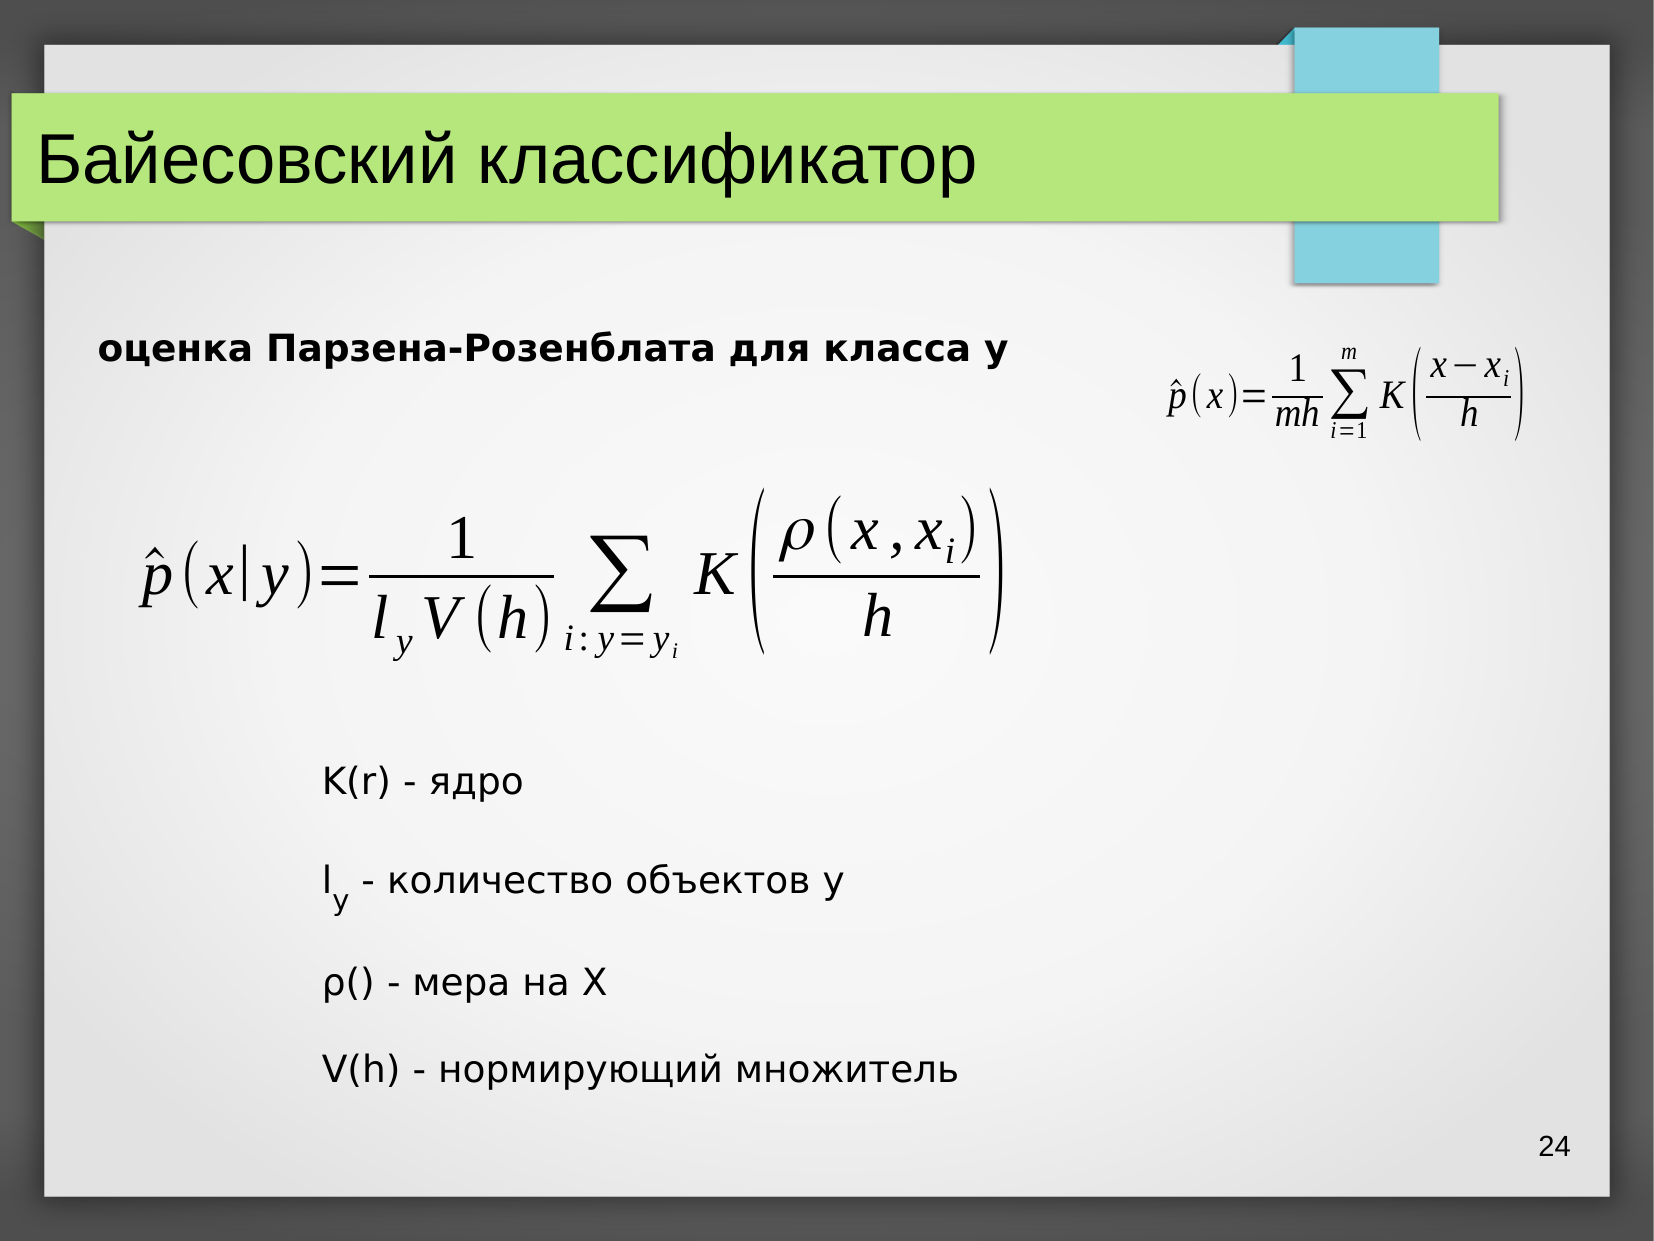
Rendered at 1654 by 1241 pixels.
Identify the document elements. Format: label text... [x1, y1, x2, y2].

text_box K(r) - ядро ly - количество объектов y ρ() - мера на X V(h) - нормирующий множитель [307, 752, 1111, 1099]
chart [1157, 342, 1534, 447]
picture [0, 0, 1654, 1241]
title Байесовский классификатор [35, 118, 1489, 200]
chart [129, 484, 1014, 664]
text_box оценка Парзена-Розенблата для класса y [82, 318, 1040, 407]
